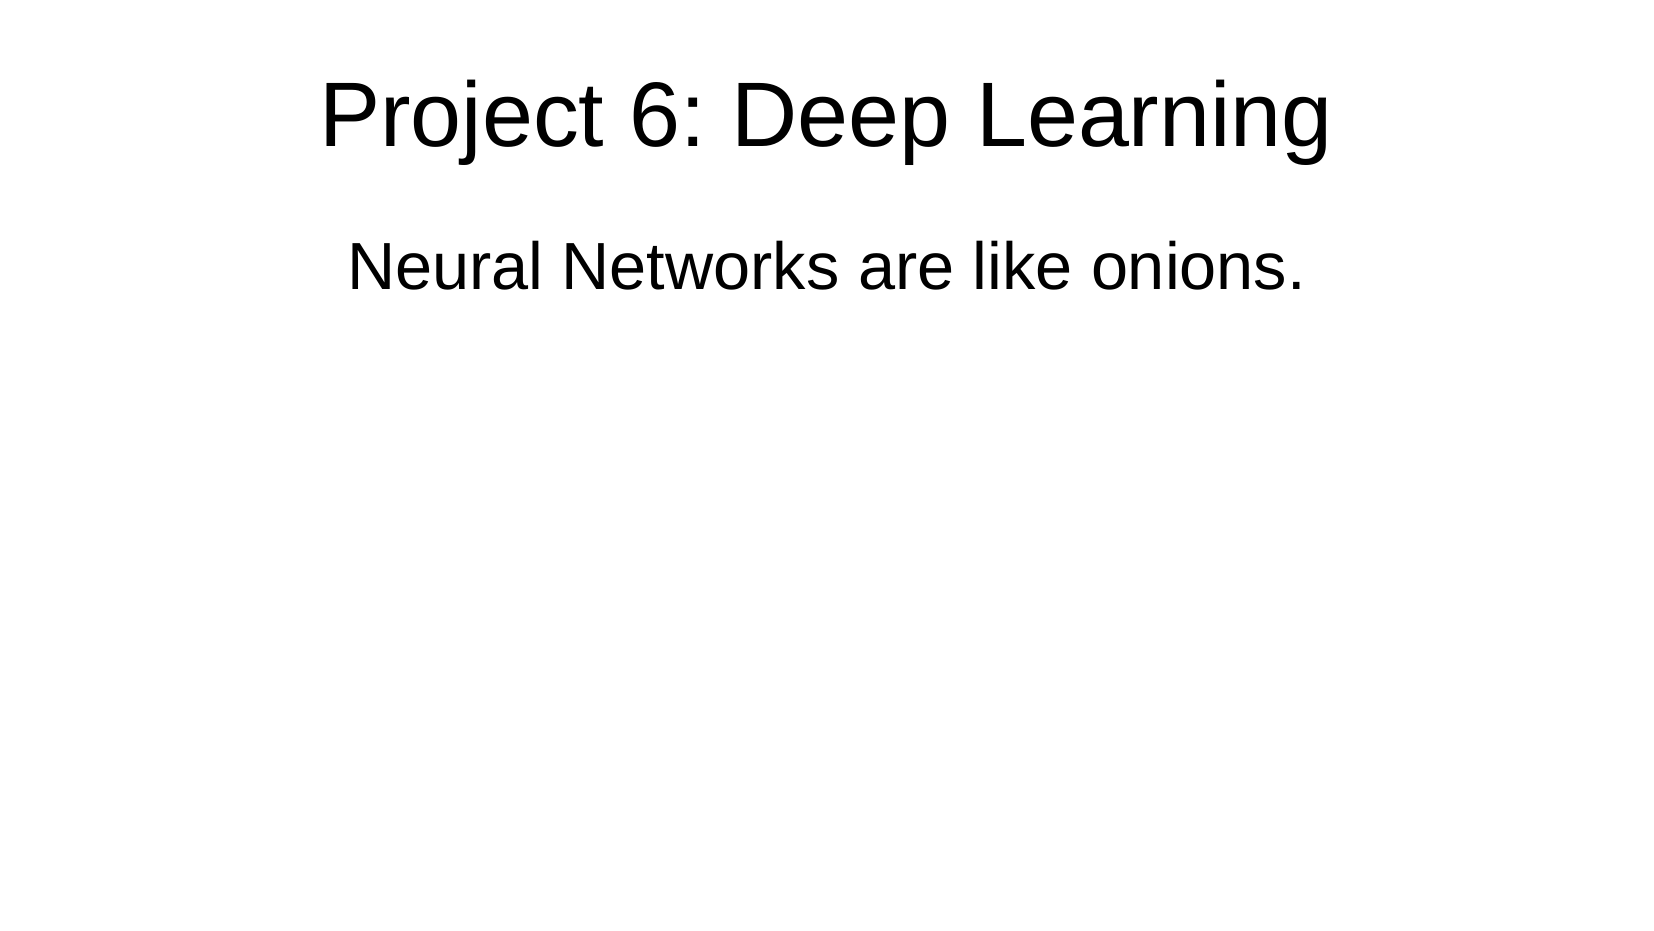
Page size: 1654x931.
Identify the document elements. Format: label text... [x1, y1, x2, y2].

title Project 6: Deep Learning [82, 37, 1571, 193]
subtitle Neural Networks are like onions. [82, 217, 1571, 391]
